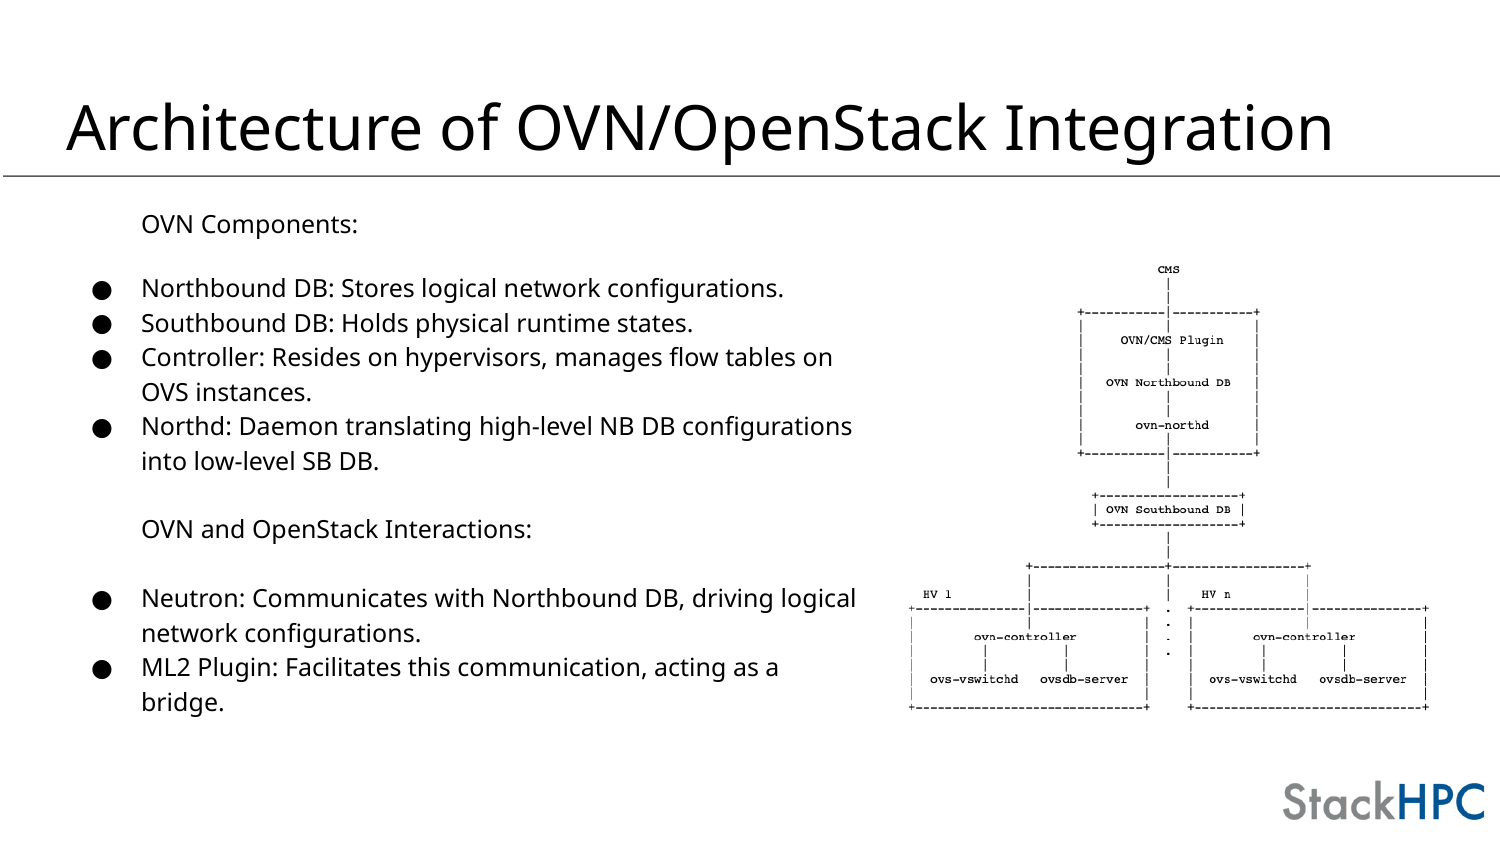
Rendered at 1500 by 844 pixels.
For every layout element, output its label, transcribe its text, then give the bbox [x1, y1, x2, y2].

picture [880, 252, 1450, 720]
list OVN Components: Northbound DB: Stores logical network configurations. Southbound DB: Holds physical runtime states. Controller: Resides on hypervisors, manages flow tables on OVS instances. Northd: Daemon translating high-level NB DB configurations into low-level SB DB. OVN and OpenStack Interactions: Neutron: Communicates with Northbound DB, driving logical network configurations. ML2 Plugin: Facilitates this communication, acting as a bridge. [51, 189, 881, 750]
picture [1279, 769, 1488, 834]
title Architecture of OVN/OpenStack Integration [51, 72, 1449, 167]
